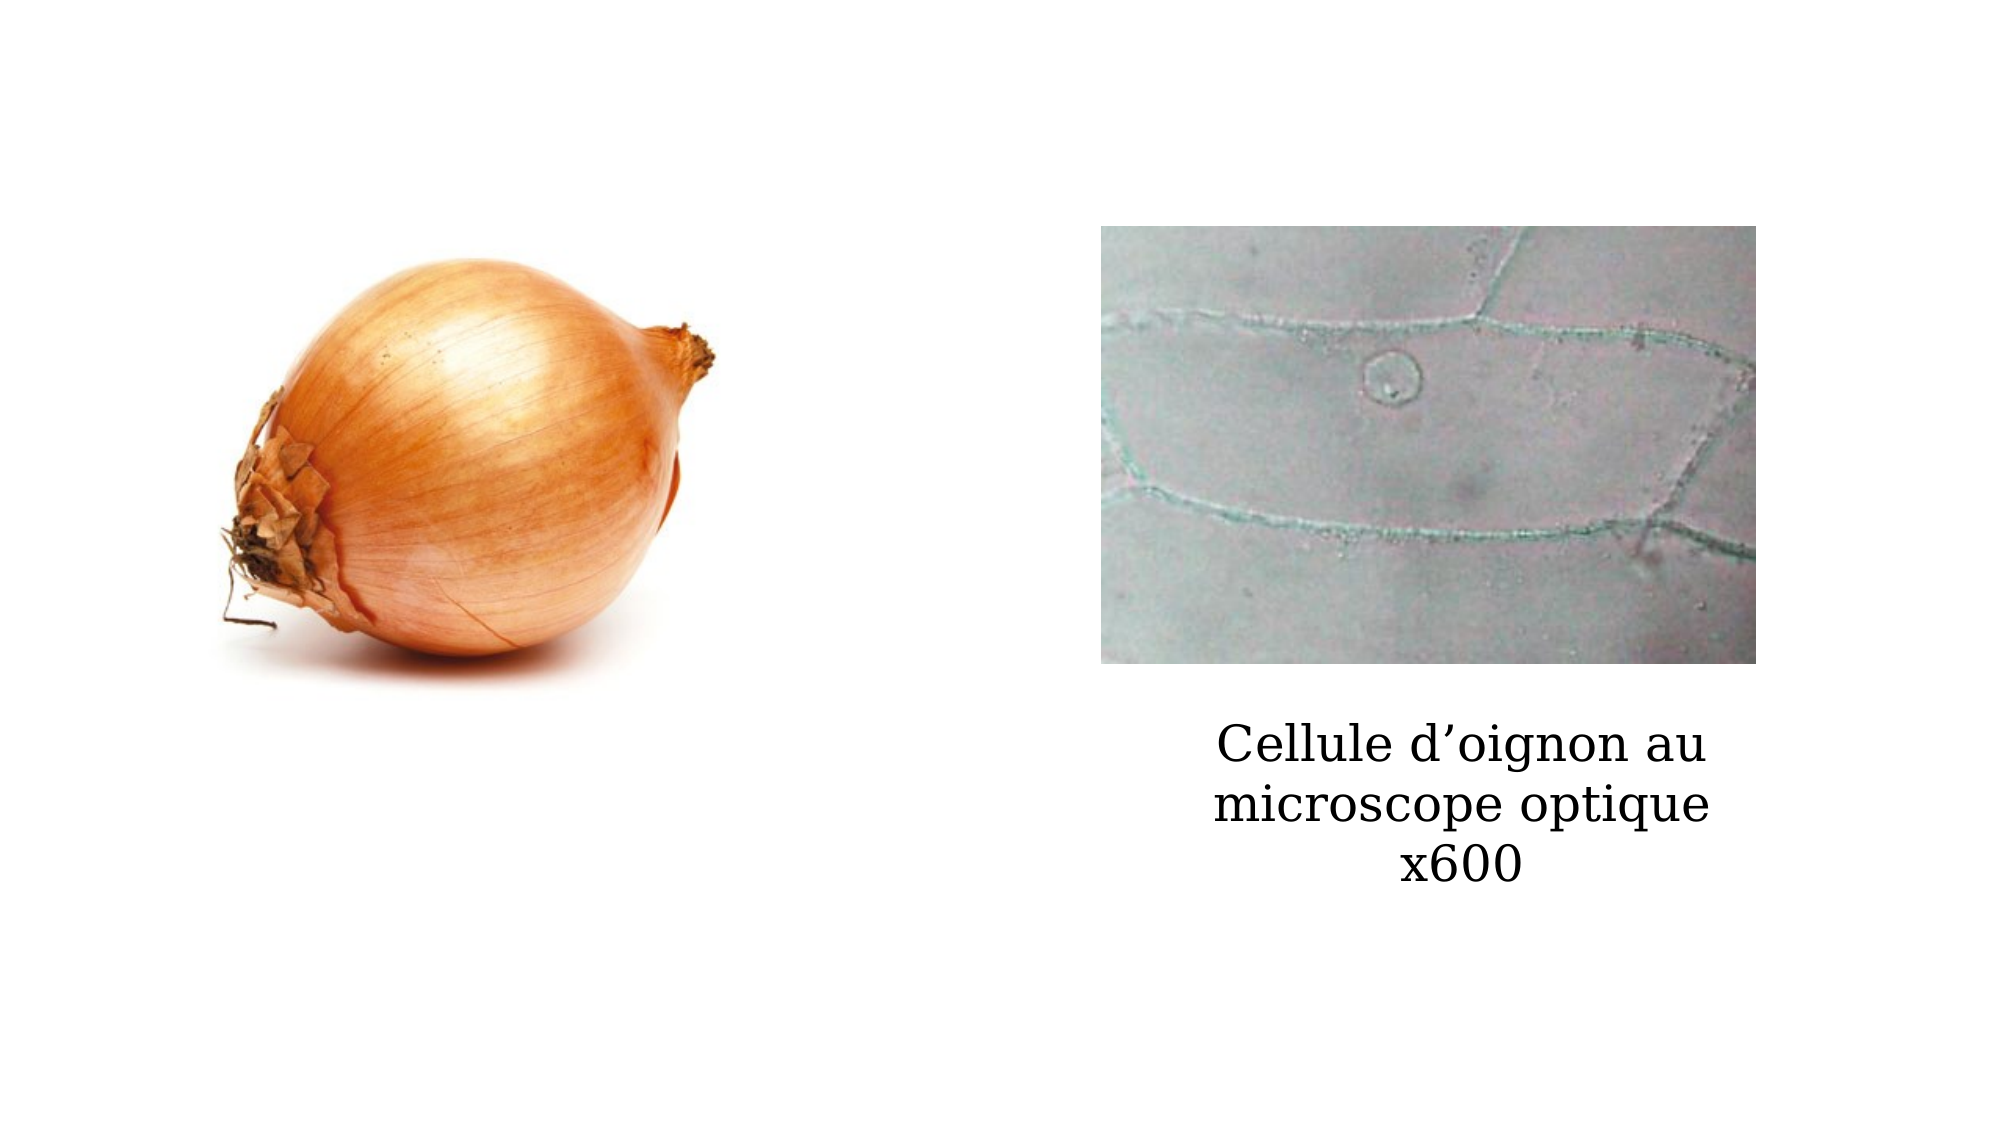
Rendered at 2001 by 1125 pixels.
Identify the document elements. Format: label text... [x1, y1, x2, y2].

picture [193, 174, 735, 716]
picture [1101, 226, 1756, 664]
text_box Cellule d’oignon au microscope optique x600 [1169, 703, 1756, 899]
